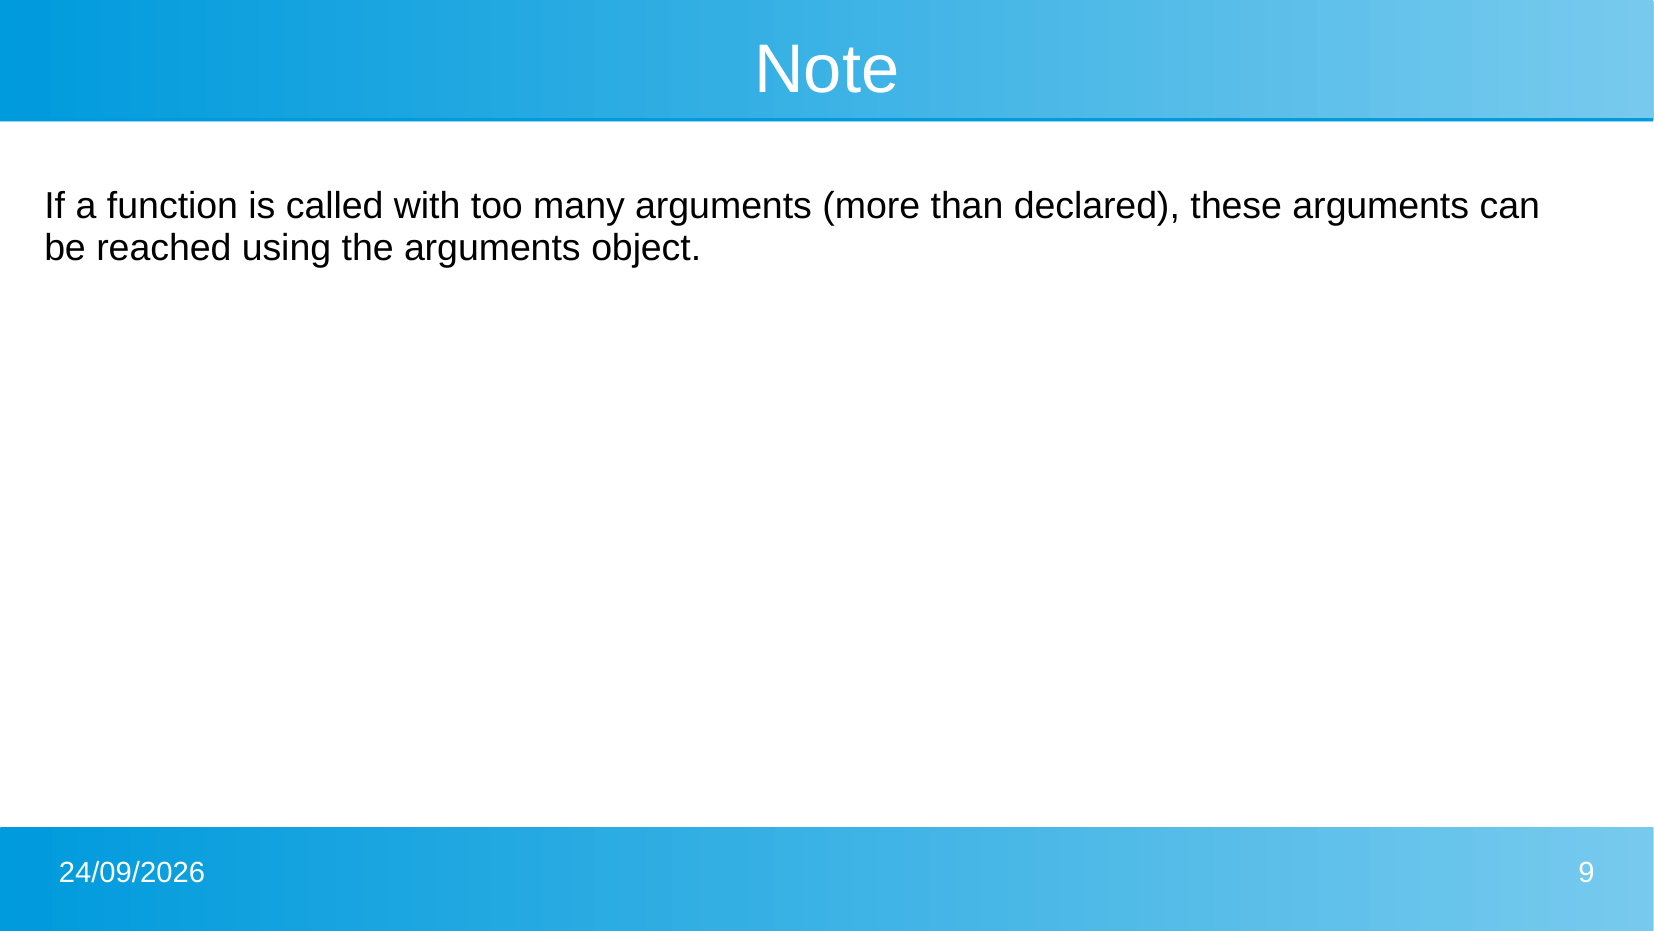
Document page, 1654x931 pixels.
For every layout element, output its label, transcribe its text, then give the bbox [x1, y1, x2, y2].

title Note [59, 29, 1595, 108]
text_box If a function is called with too many arguments (more than declared), these arguments can be reached using the arguments object. [29, 177, 1595, 276]
